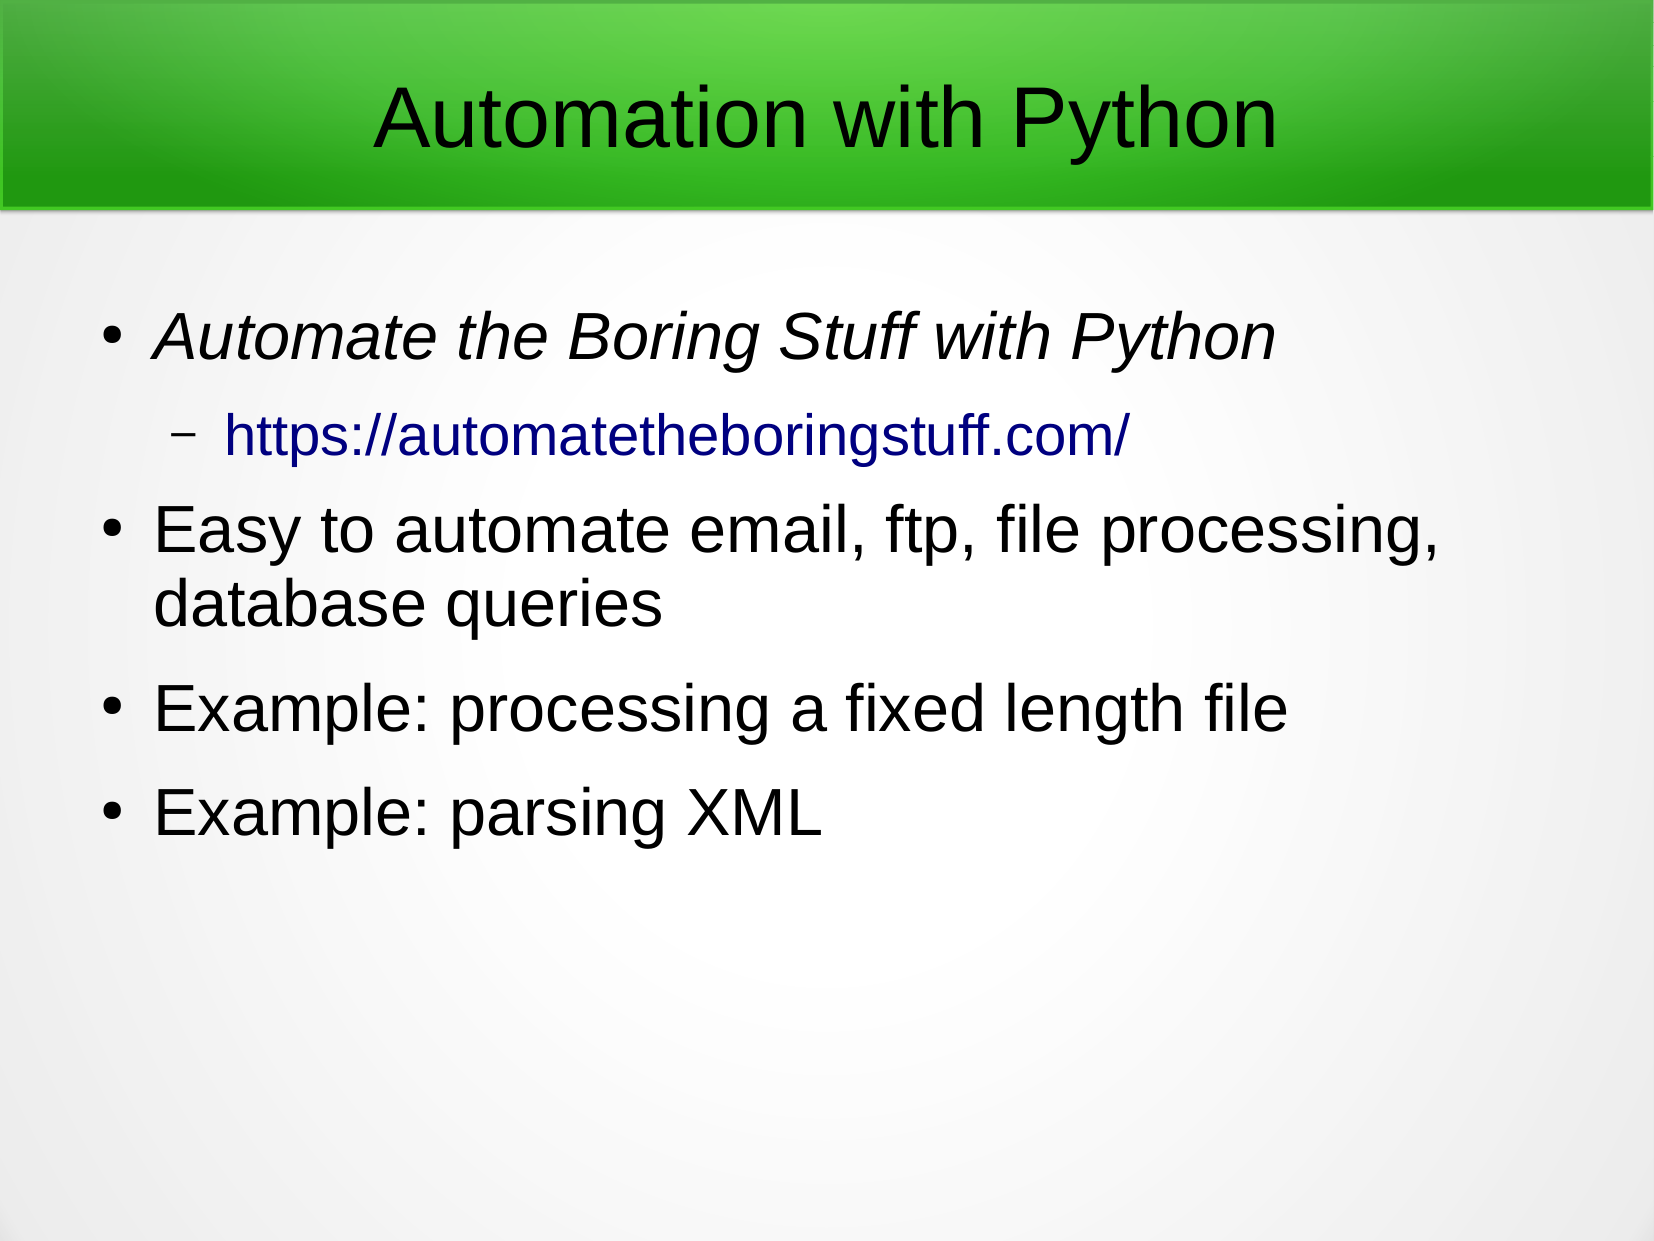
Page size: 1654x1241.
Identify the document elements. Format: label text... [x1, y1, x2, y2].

title Automation with Python [82, 47, 1571, 189]
list Automate the Boring Stuff with Python https://automatetheboringstuff.com/ Easy to automate email, ftp, file processing, database queries Example: processing a fixed length file Example: parsing XML [82, 299, 1571, 1019]
